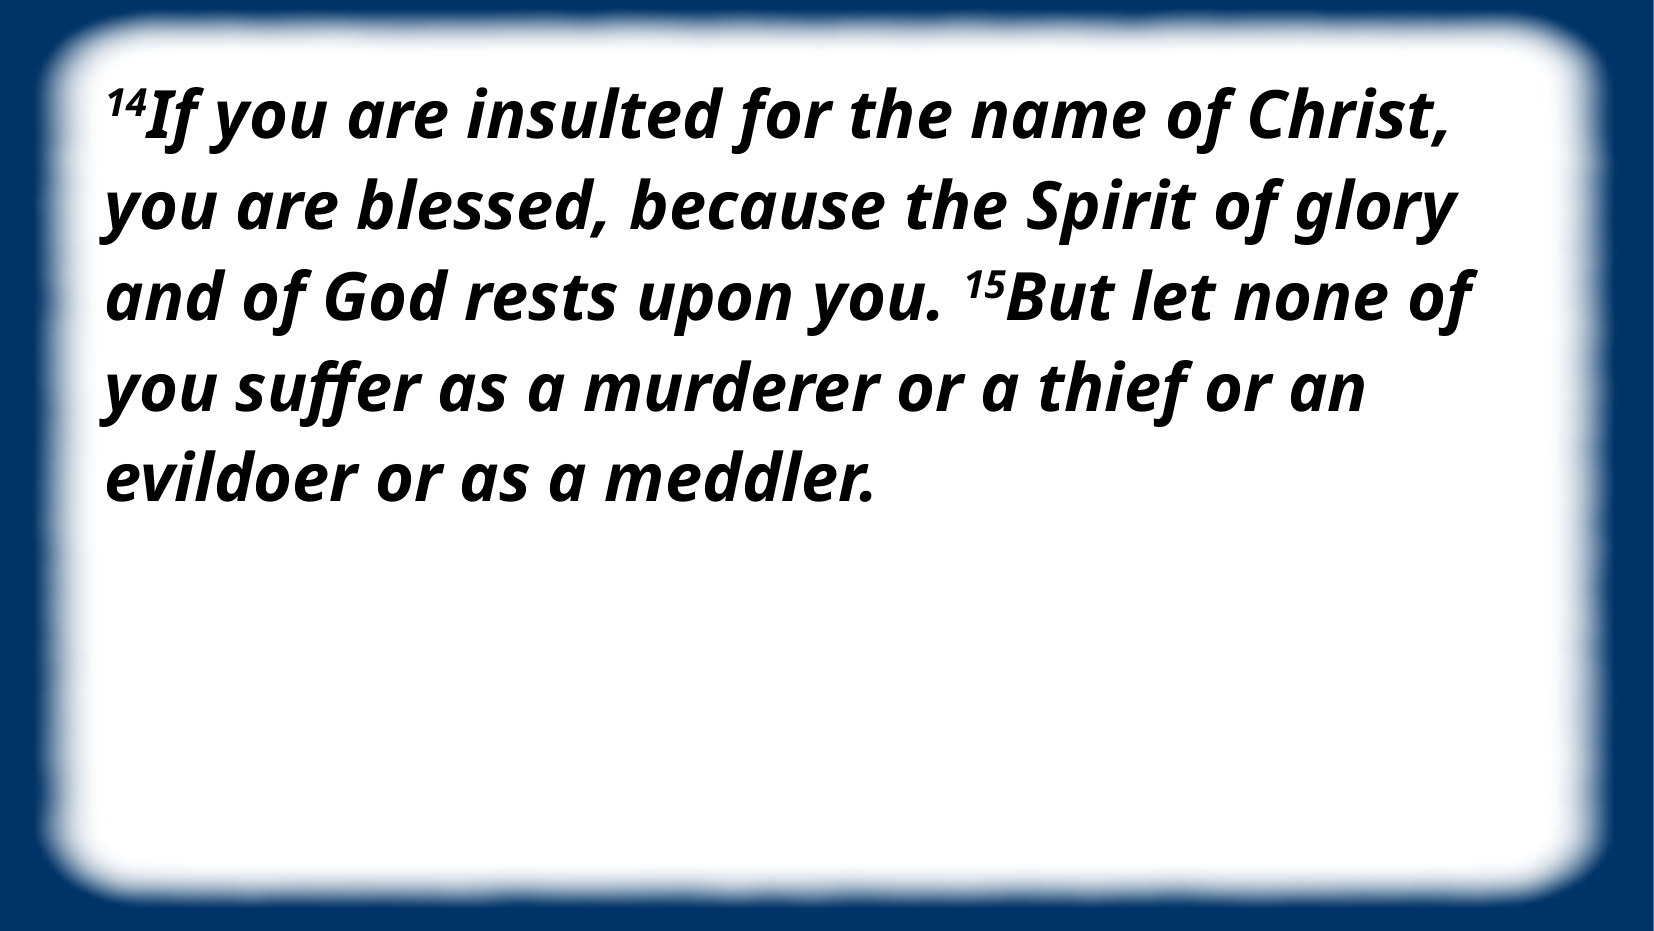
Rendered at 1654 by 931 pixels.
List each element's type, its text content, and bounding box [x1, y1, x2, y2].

picture [0, 0, 1654, 931]
text_box 14If you are insulted for the name of Christ, you are blessed, because the Spirit of glory and of God rests upon you. 15But let none of you suffer as a murderer or a thief or an evildoer or as a meddler. [90, 60, 1546, 519]
